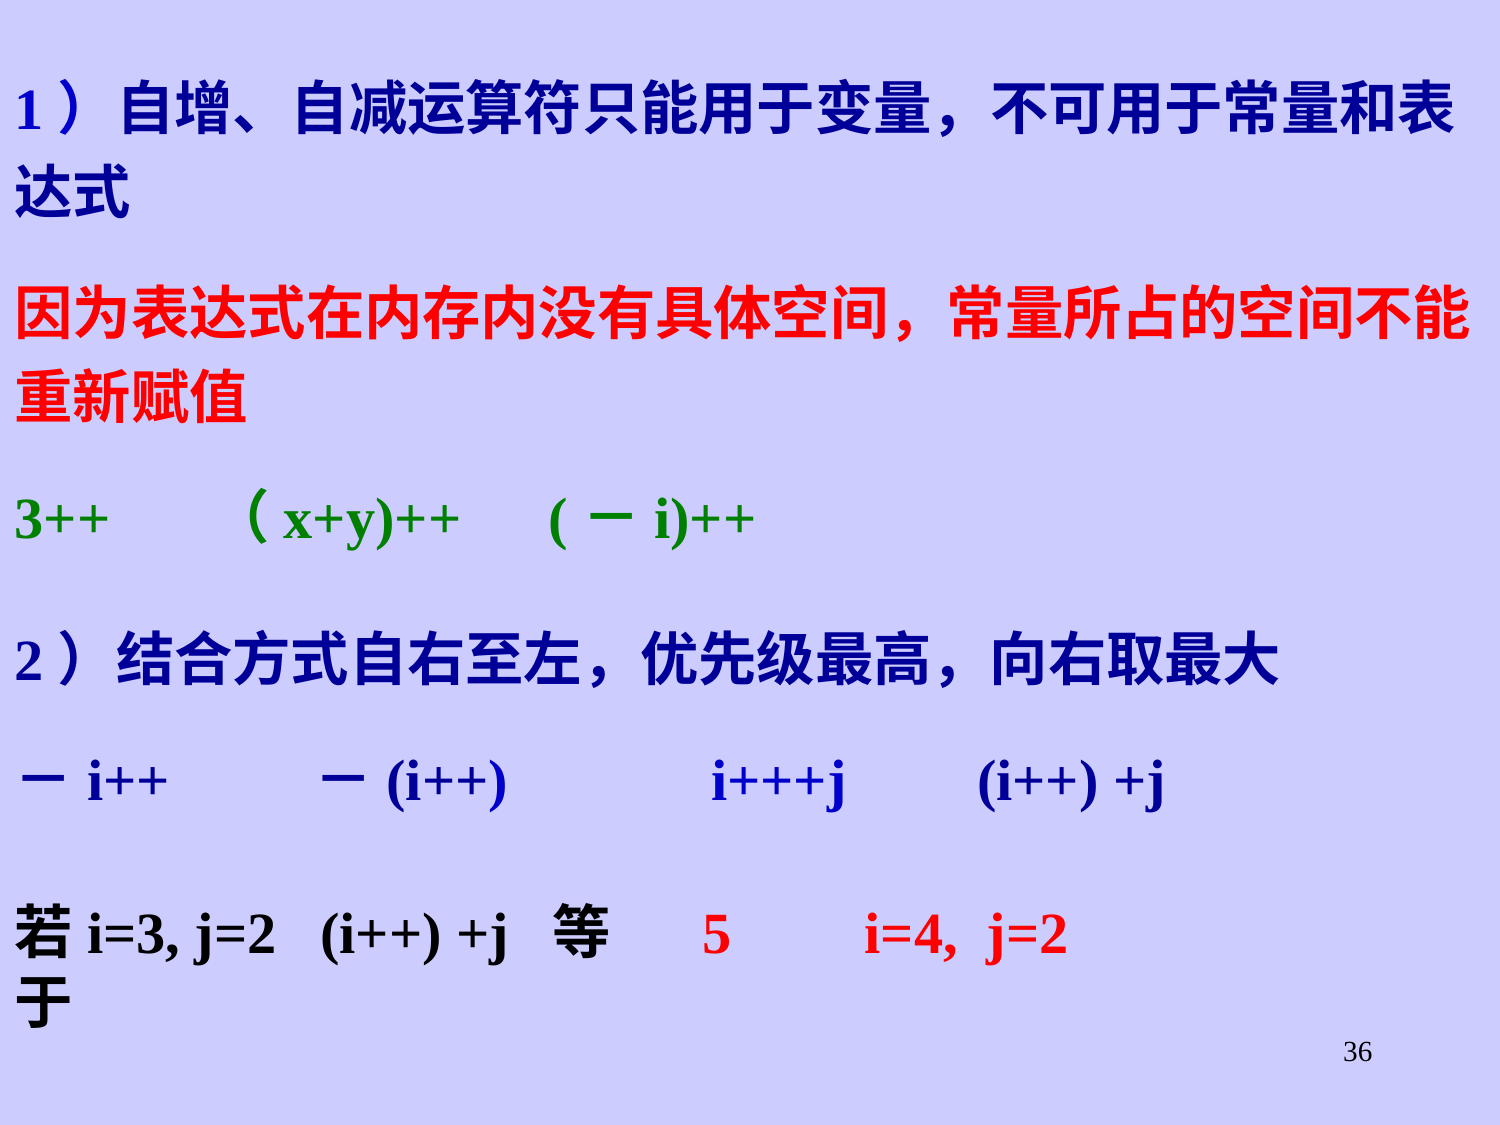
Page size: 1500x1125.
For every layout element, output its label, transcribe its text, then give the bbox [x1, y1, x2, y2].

text_box 若i=3, j=2 (i++) +j 等于 [0, 887, 663, 1043]
text_box <编号> [1074, 1025, 1388, 1101]
text_box i=4, j=2 [849, 887, 1451, 973]
text_box 1）自增、自减运算符只能用于变量，不可用于常量和表达式 因为表达式在内存内没有具体空间，常量所占的空间不能重新赋值 3++ （x+y)++ (－i)++ [0, 49, 1500, 559]
text_box 5 [687, 887, 801, 973]
text_box 2）结合方式自右至左，优先级最高，向右取最大 －i++ －(i++) i+++j (i++) +j [0, 600, 1500, 820]
